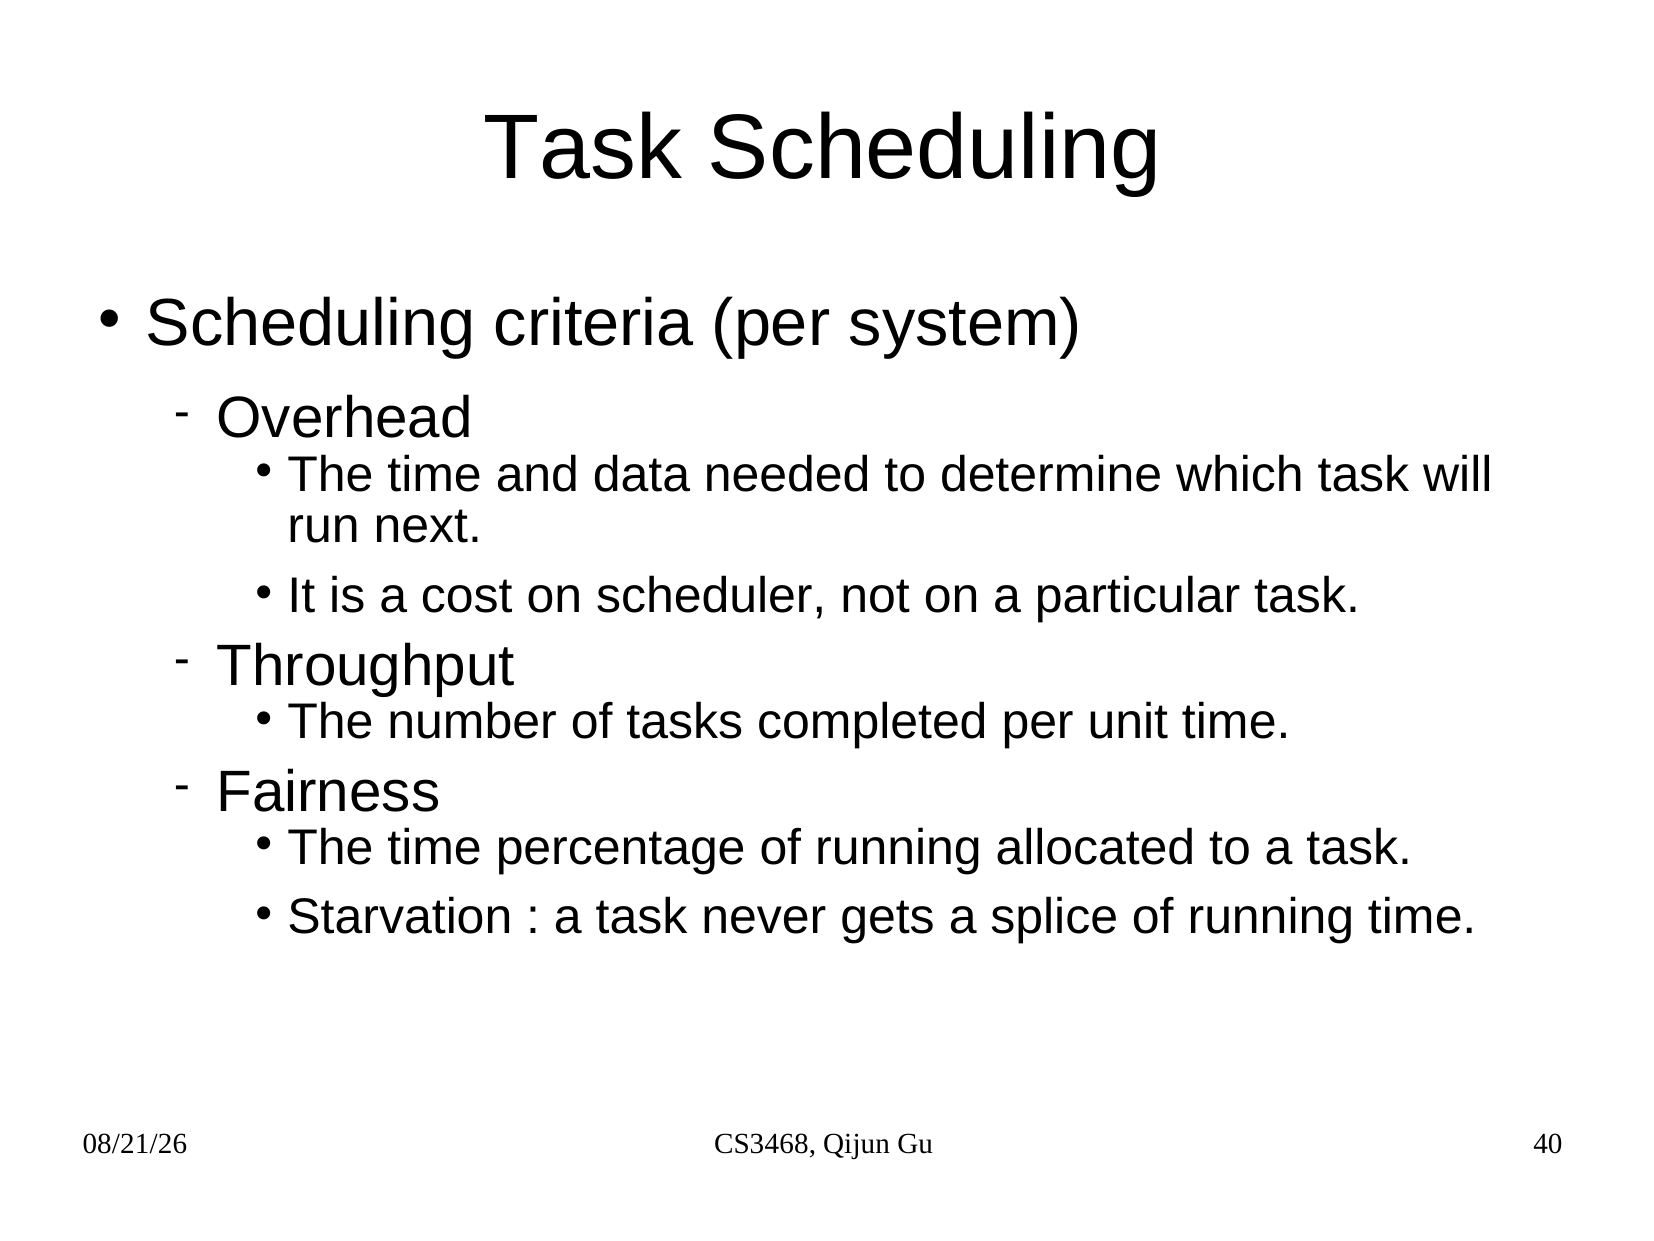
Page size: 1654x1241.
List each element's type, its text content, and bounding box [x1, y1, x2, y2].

list Scheduling criteria (per system) Overhead The time and data needed to determine which task will run next. It is a cost on scheduler, not on a particular task. Throughput The number of tasks completed per unit time. Fairness The time percentage of running allocated to a task. Starvation : a task never gets a splice of running time. [82, 290, 1565, 1131]
title Task Scheduling [82, 56, 1565, 243]
